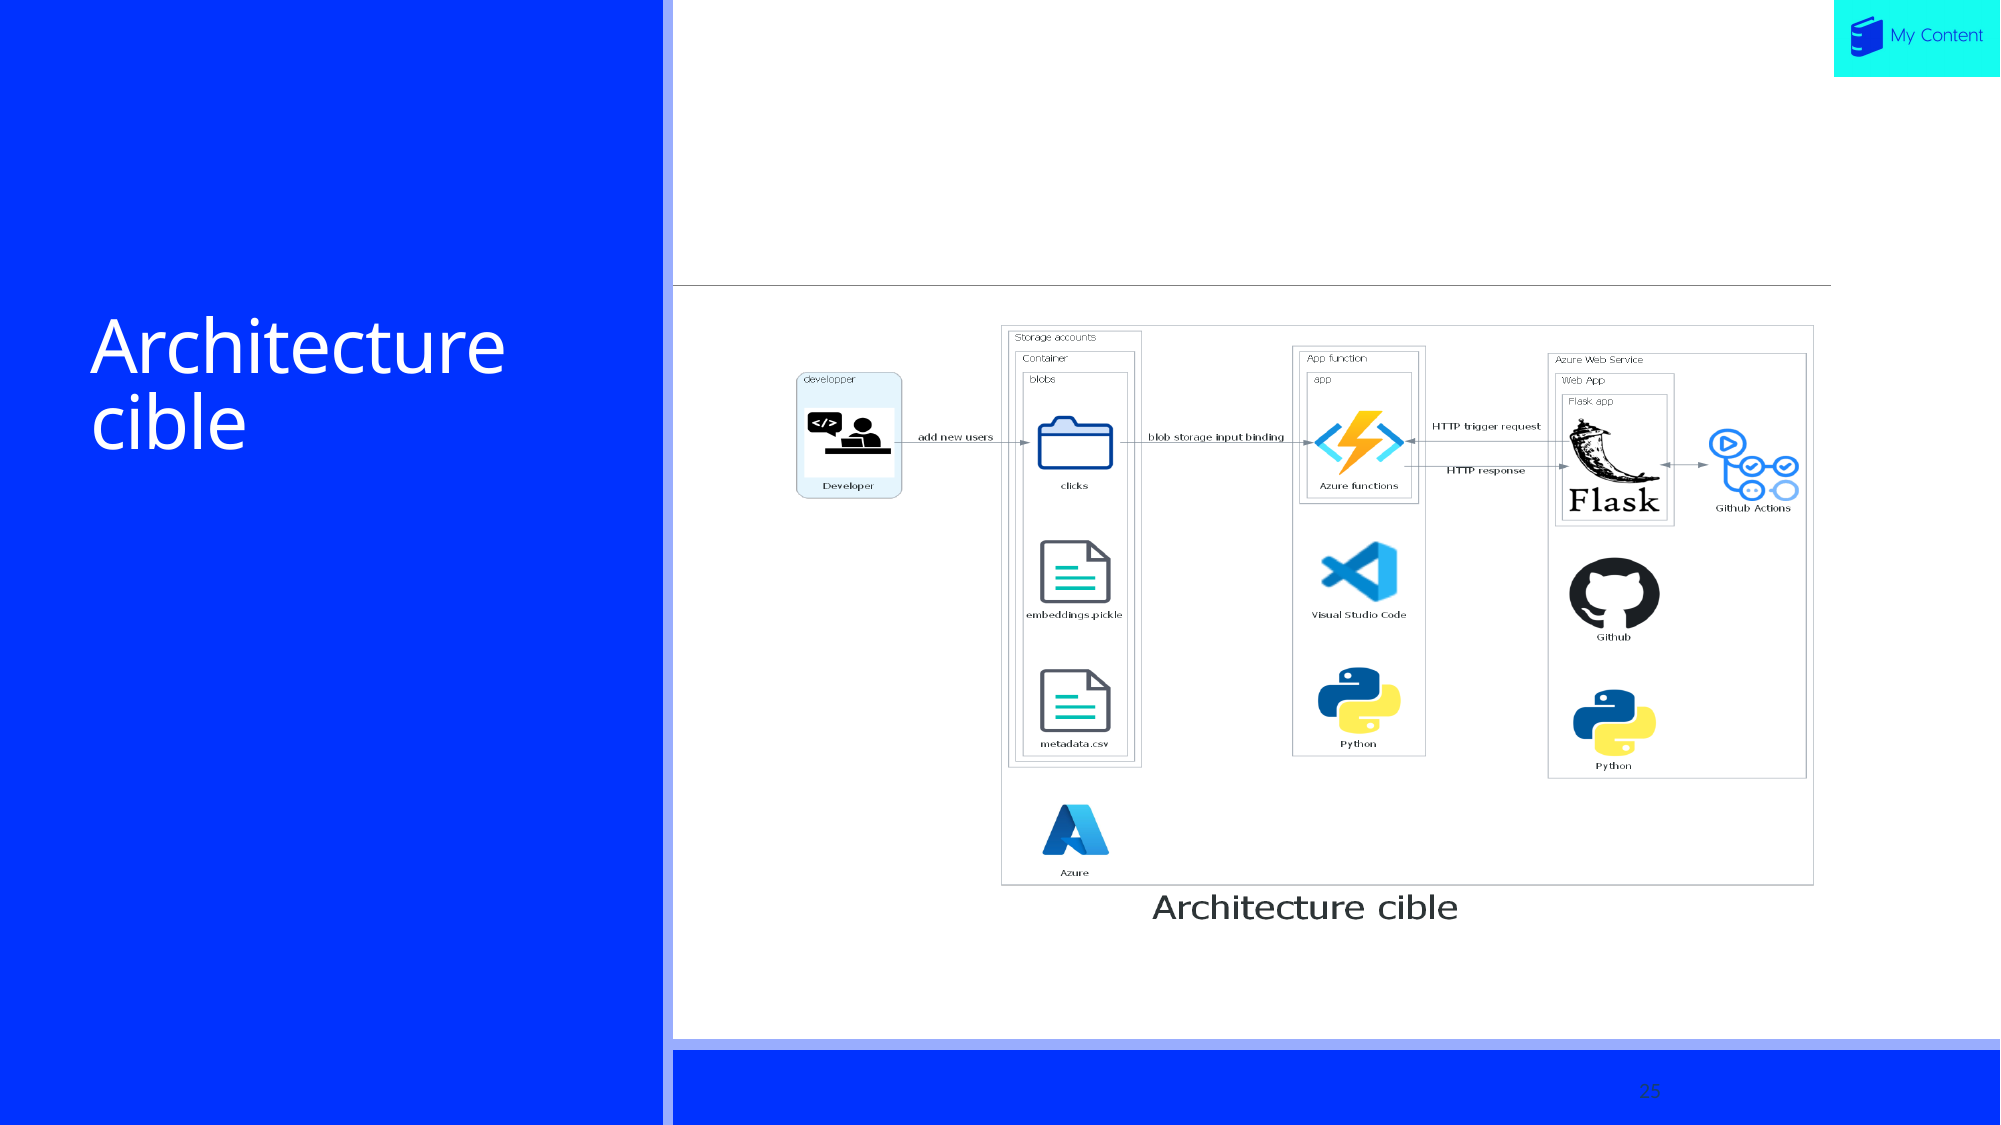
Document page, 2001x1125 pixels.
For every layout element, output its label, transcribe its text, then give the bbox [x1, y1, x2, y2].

text_box [1624, 1059, 1840, 1120]
title Architecture cible [75, 97, 601, 473]
picture [661, 216, 1949, 1035]
picture [1834, 0, 2000, 77]
